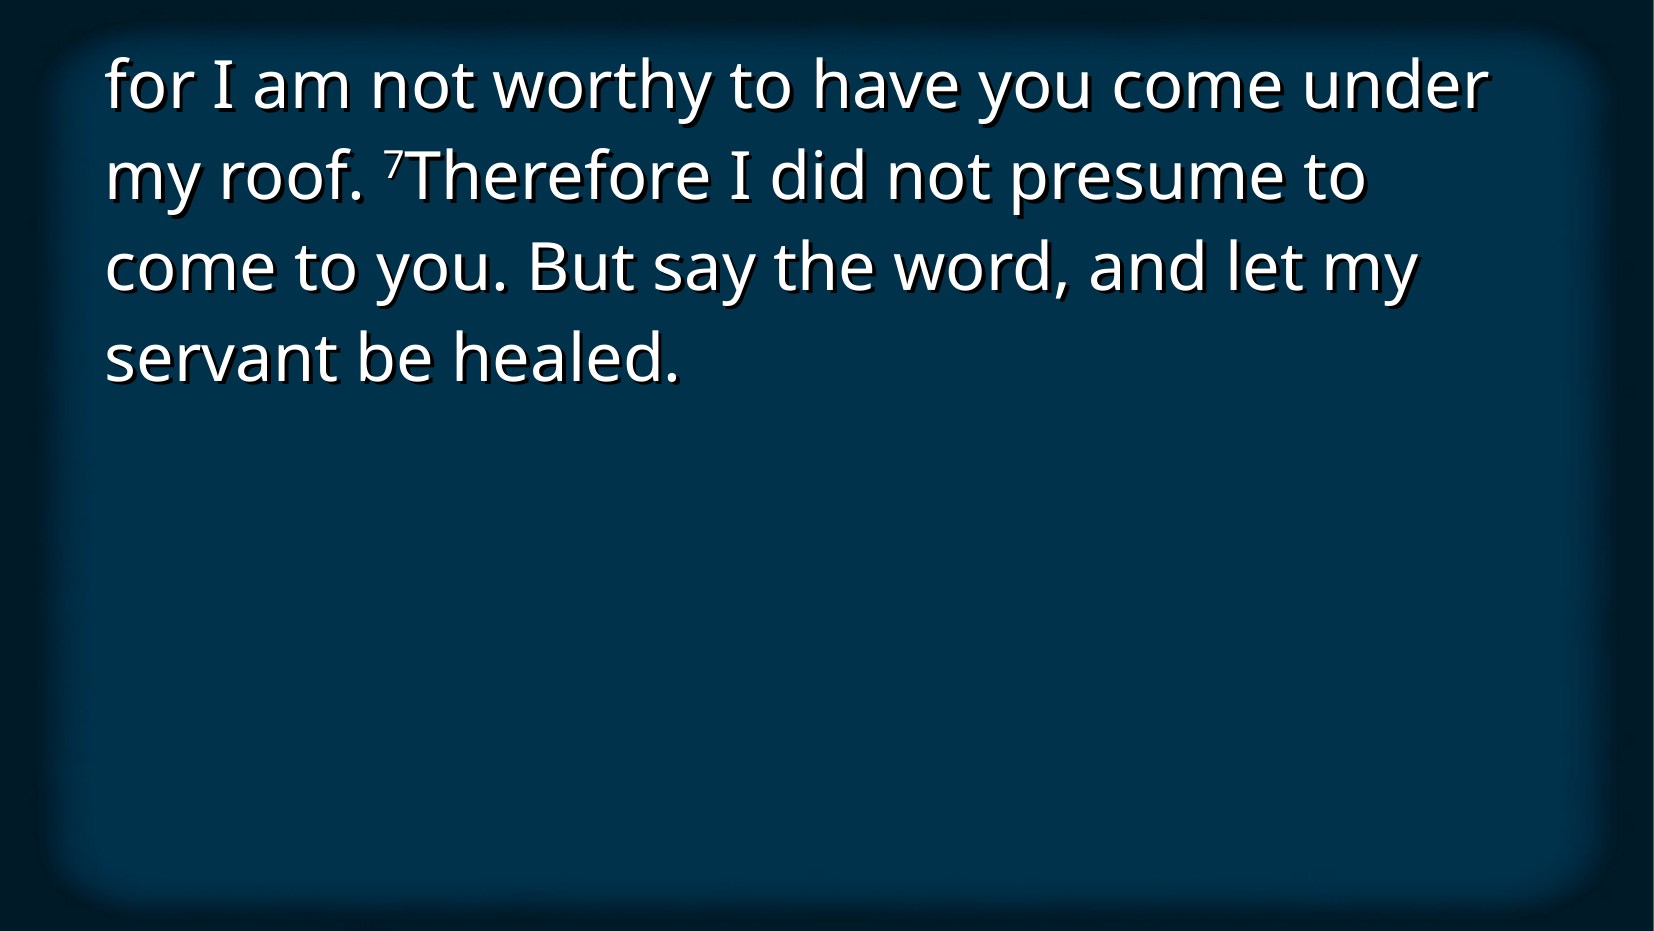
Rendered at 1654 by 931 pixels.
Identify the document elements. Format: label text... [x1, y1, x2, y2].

text_box for I am not worthy to have you come under my roof. 7Therefore I did not presume to come to you. But say the word, and let my servant be healed. [90, 30, 1561, 400]
picture [0, 0, 1654, 931]
